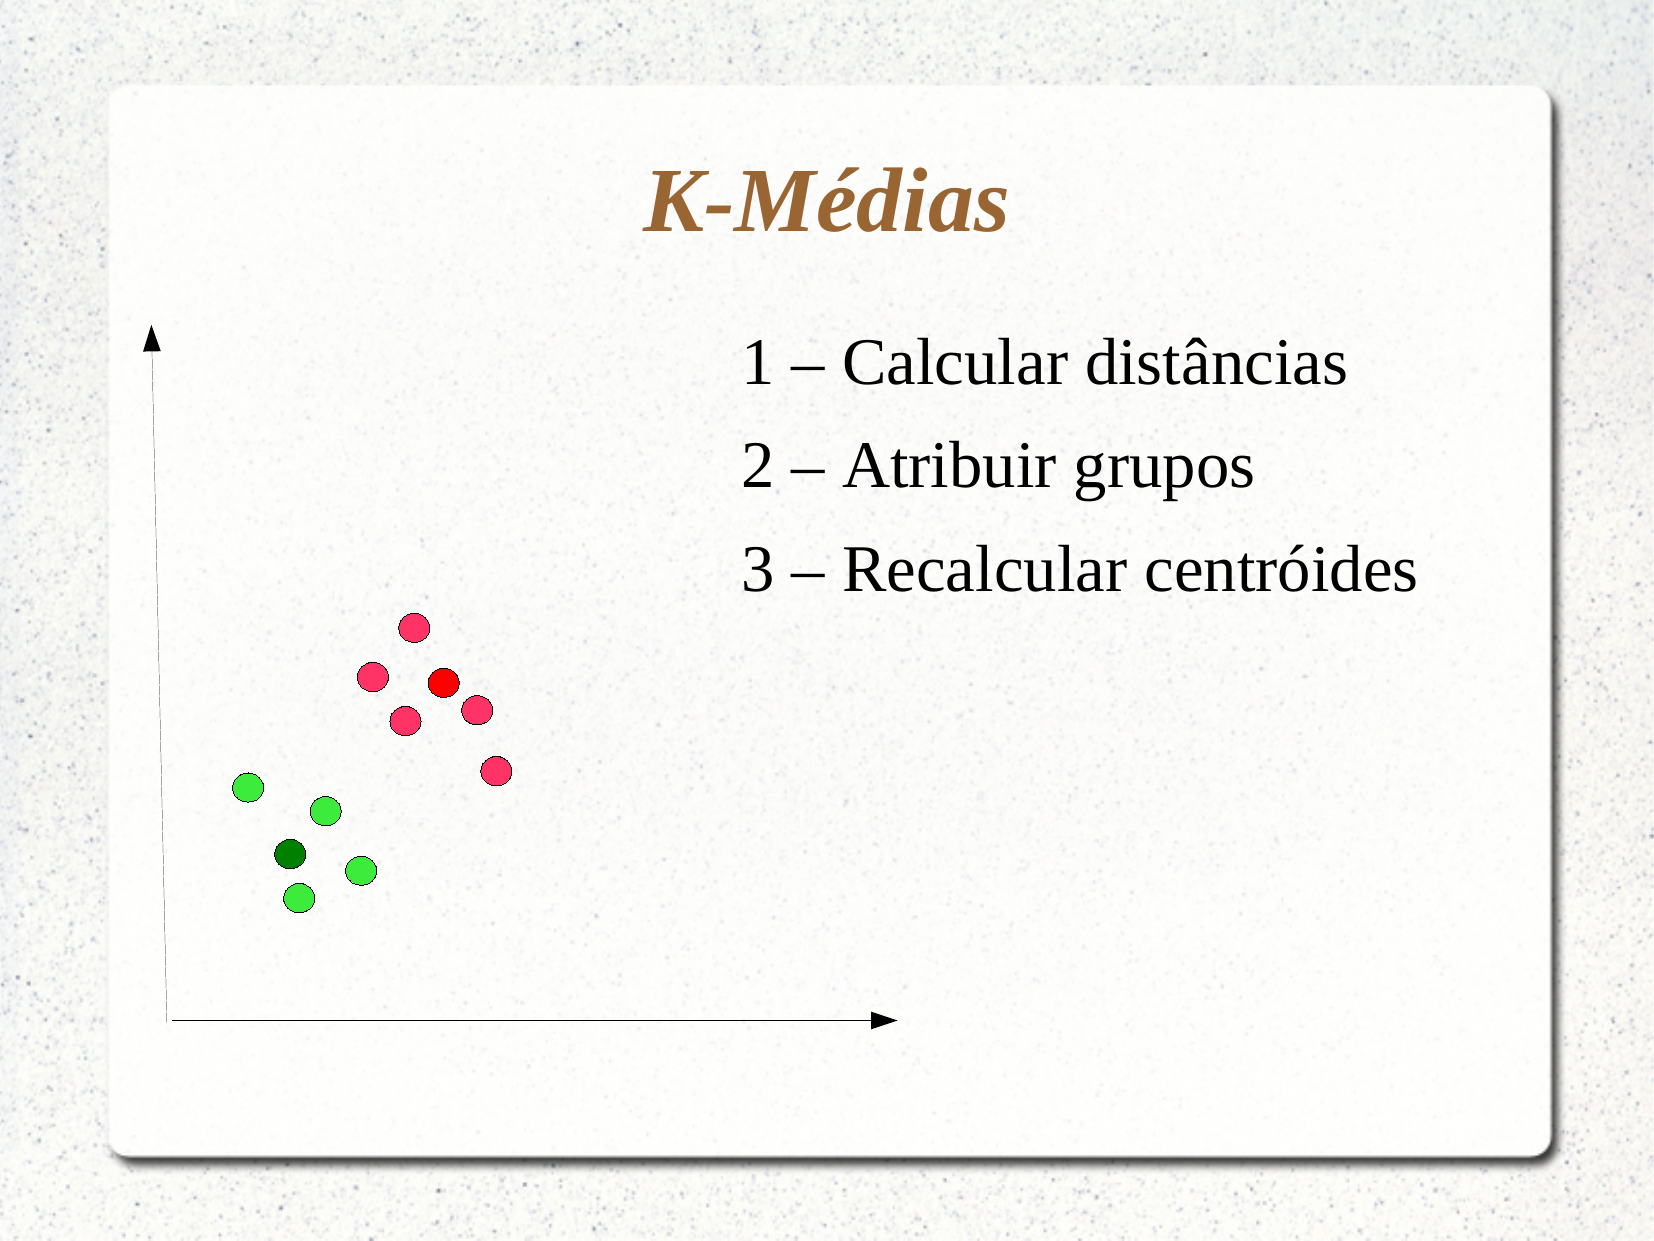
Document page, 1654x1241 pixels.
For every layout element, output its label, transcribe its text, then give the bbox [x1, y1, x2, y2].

text_box [274, 839, 306, 869]
title K-Médias [118, 96, 1536, 304]
list 1 – Calcular distâncias 2 – Atribuir grupos 3 – Recalcular centróides [118, 324, 1571, 1241]
picture [0, 0, 1654, 1241]
text_box [428, 668, 460, 698]
